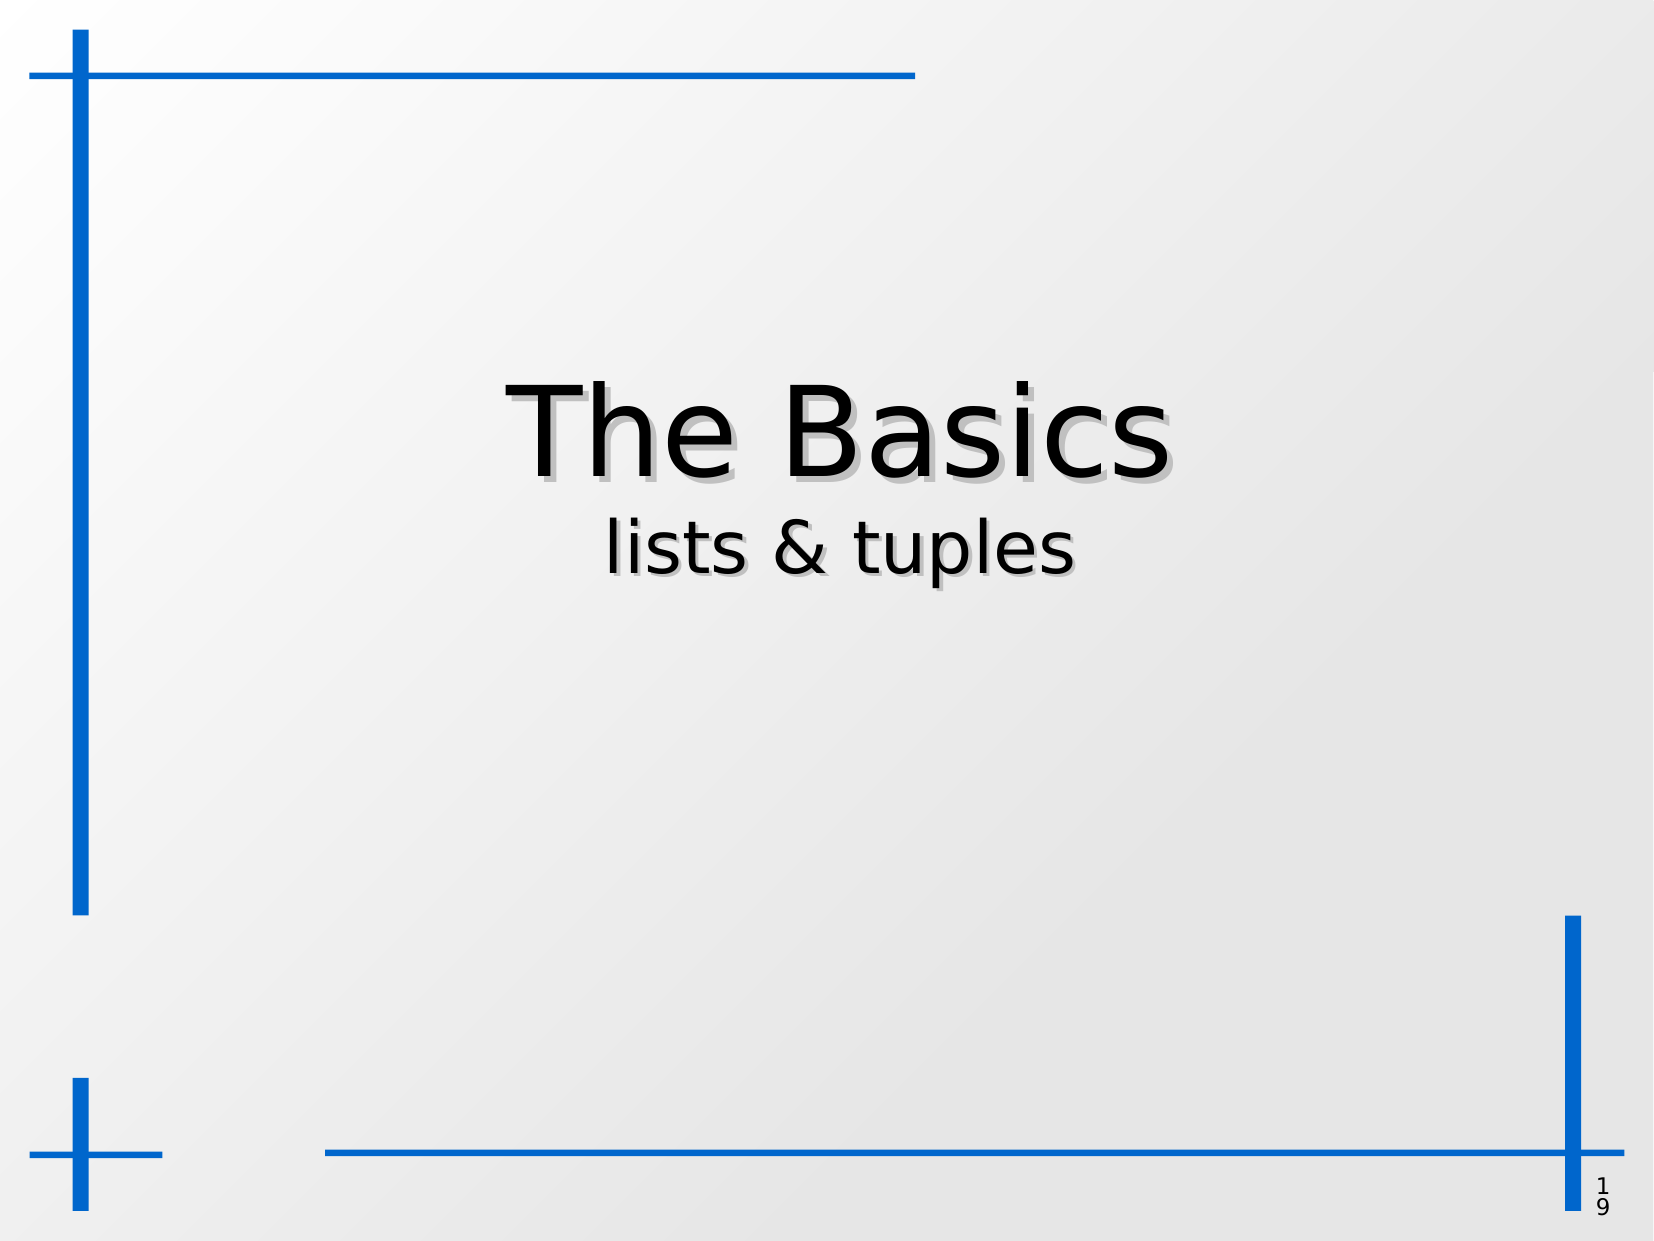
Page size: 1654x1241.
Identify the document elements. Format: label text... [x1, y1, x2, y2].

list The Basics lists & tuples [304, 360, 1306, 1178]
